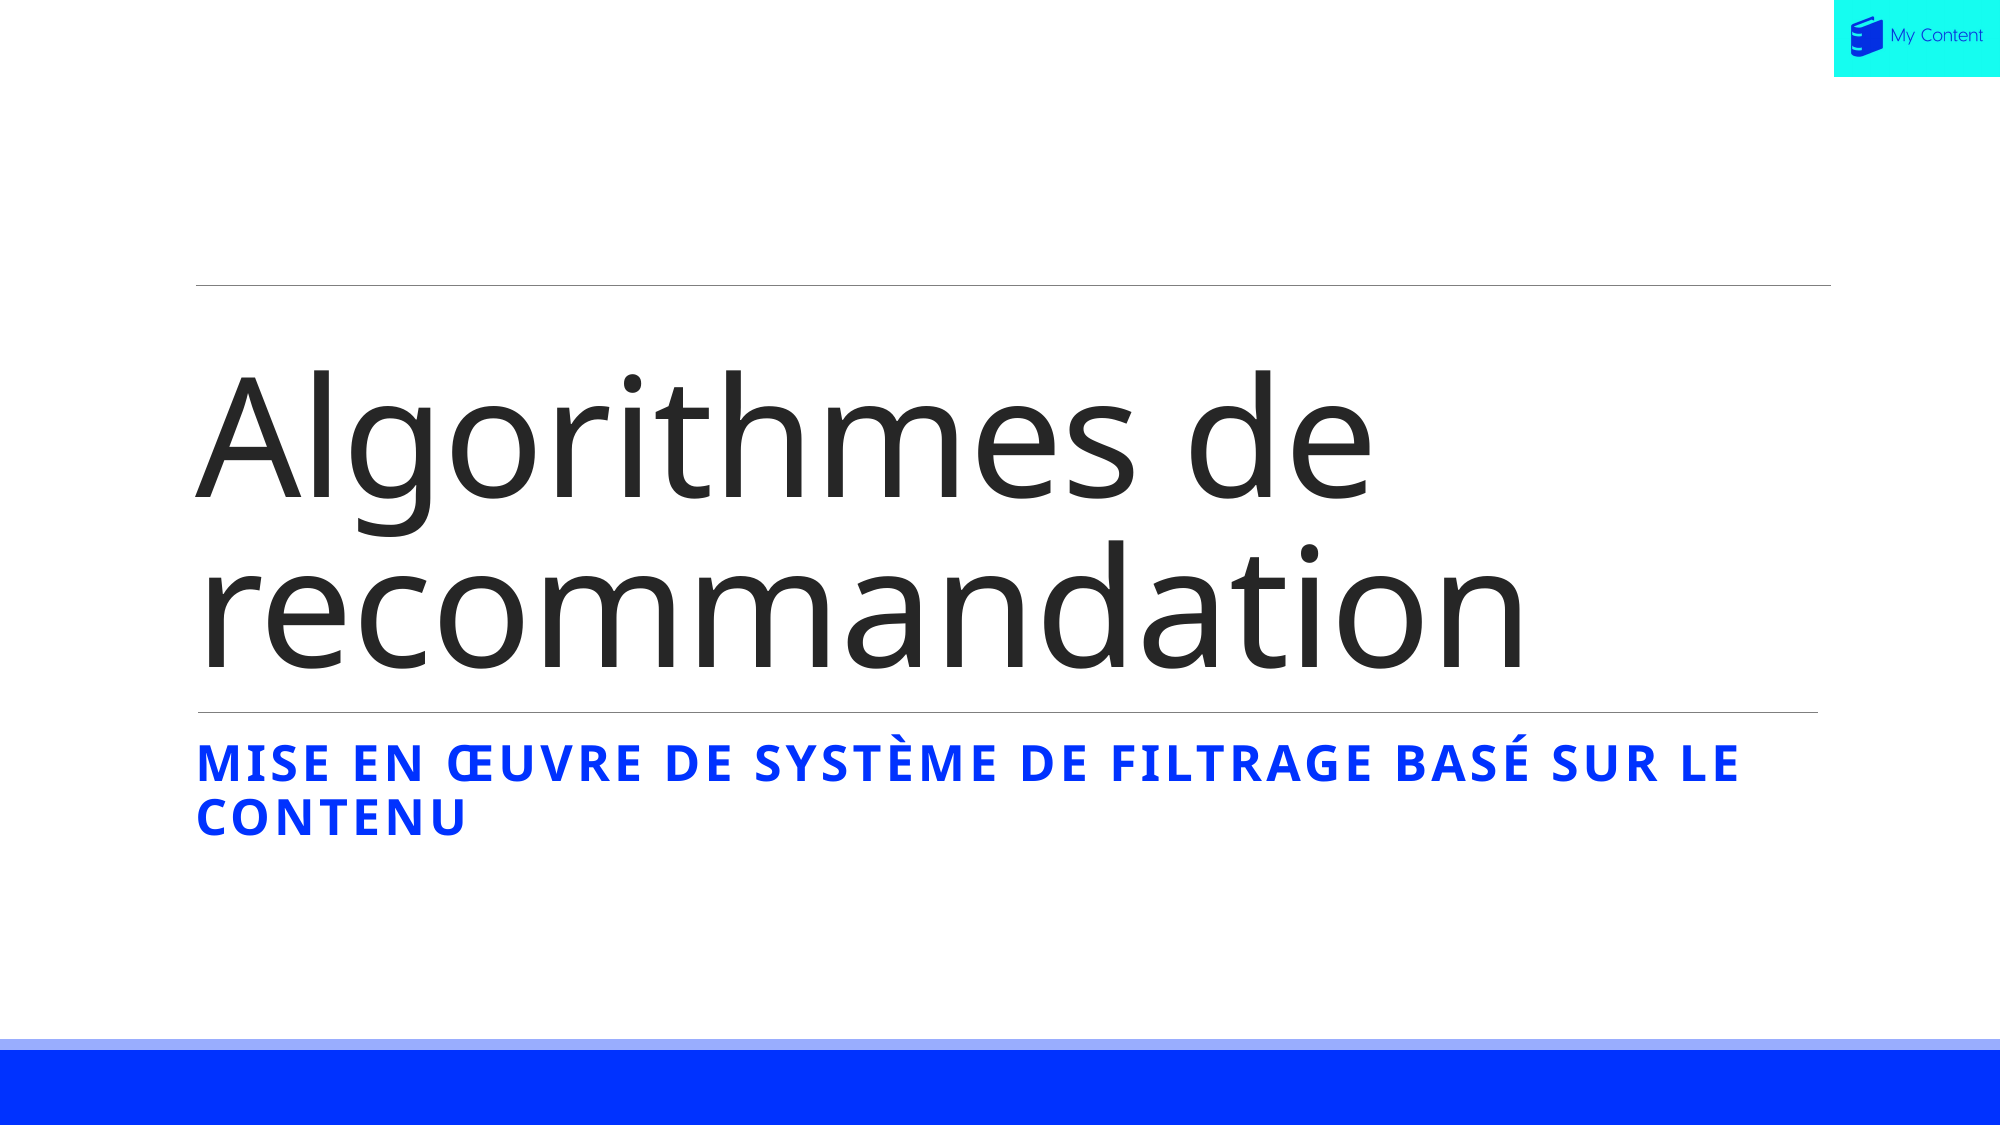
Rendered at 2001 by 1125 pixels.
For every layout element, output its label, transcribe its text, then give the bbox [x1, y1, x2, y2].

subtitle Mise en œuvre de système de filtrage basé sur le contenu [180, 730, 1831, 919]
title Algorithmes de recommandation [180, 124, 1831, 710]
picture [1834, 0, 2000, 77]
